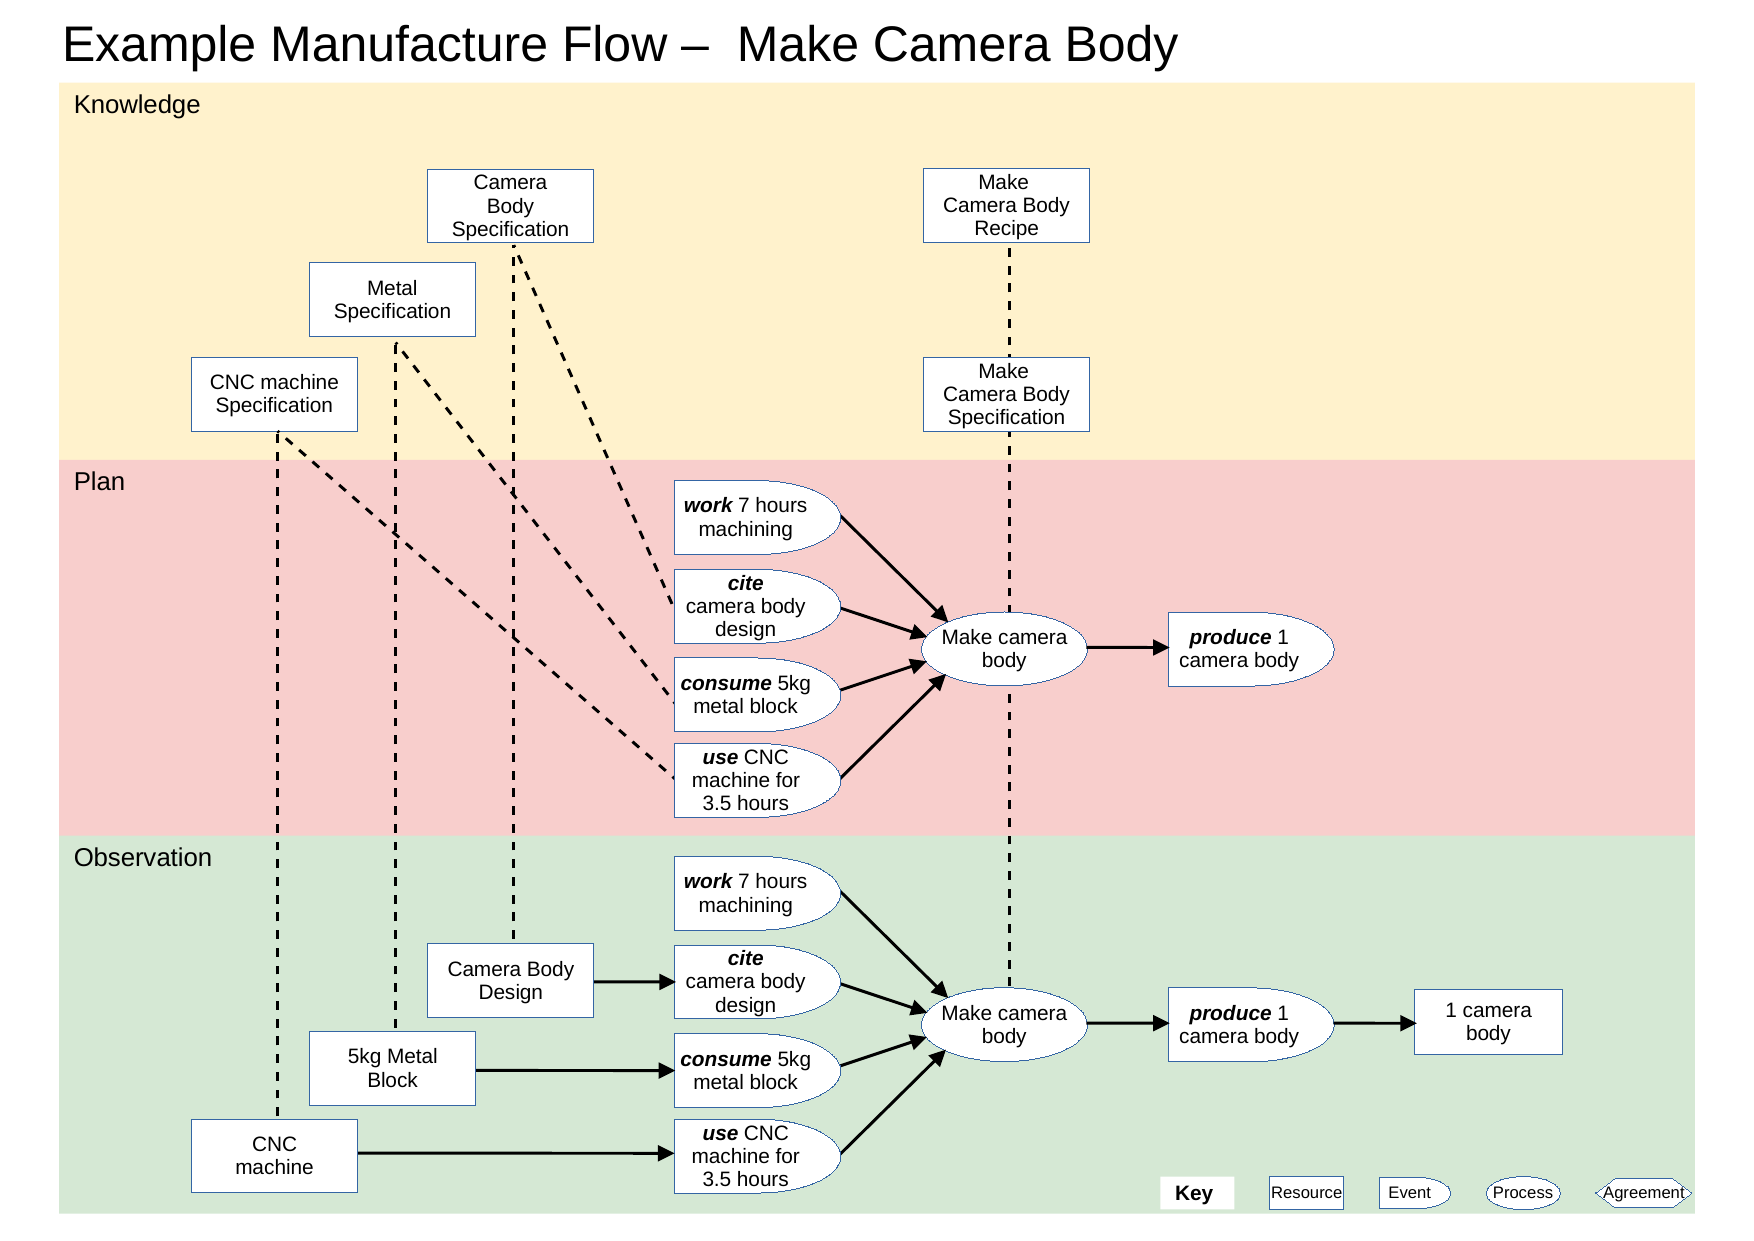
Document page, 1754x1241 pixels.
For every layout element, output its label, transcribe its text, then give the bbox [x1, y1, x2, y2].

text_box Metal Specification [309, 262, 476, 337]
text_box use CNC machine for 3.5 hours [674, 743, 841, 818]
text_box CNC machine Specification [191, 357, 358, 432]
text_box Make camera body [921, 611, 1088, 686]
text_box use CNC machine for 3.5 hours [674, 1119, 841, 1194]
text_box work 7 hours machining [674, 856, 841, 931]
text_box CNC machine [191, 1119, 358, 1193]
text_box Example Manufacture Flow – Make Camera Body [47, 9, 1698, 136]
text_box Agreement [1595, 1178, 1692, 1208]
text_box Camera Body Specification [427, 169, 594, 243]
text_box Plan [59, 459, 1695, 835]
text_box Make Camera Body Specification [923, 357, 1090, 432]
text_box Make camera body [921, 987, 1088, 1062]
text_box Camera Body Design [427, 943, 594, 1018]
text_box produce 1 camera body [1168, 987, 1335, 1062]
text_box 5kg Metal Block [309, 1031, 476, 1106]
text_box consume 5kg metal block [674, 657, 841, 732]
text_box 1 camera body [1414, 989, 1563, 1055]
text_box consume 5kg metal block [674, 1033, 841, 1108]
text_box Make Camera Body Recipe [923, 168, 1090, 243]
text_box produce 1 camera body [1168, 612, 1335, 687]
text_box cite camera body design [674, 569, 841, 644]
text_box Event [1379, 1177, 1451, 1209]
text_box Knowledge [59, 136, 1695, 459]
text_box Observation [59, 835, 1695, 1214]
text_box Resource [1269, 1176, 1344, 1210]
text_box cite camera body design [674, 945, 841, 1019]
text_box Process [1486, 1176, 1561, 1210]
text_box work 7 hours machining [674, 480, 841, 555]
text_box Key [1160, 1176, 1235, 1210]
